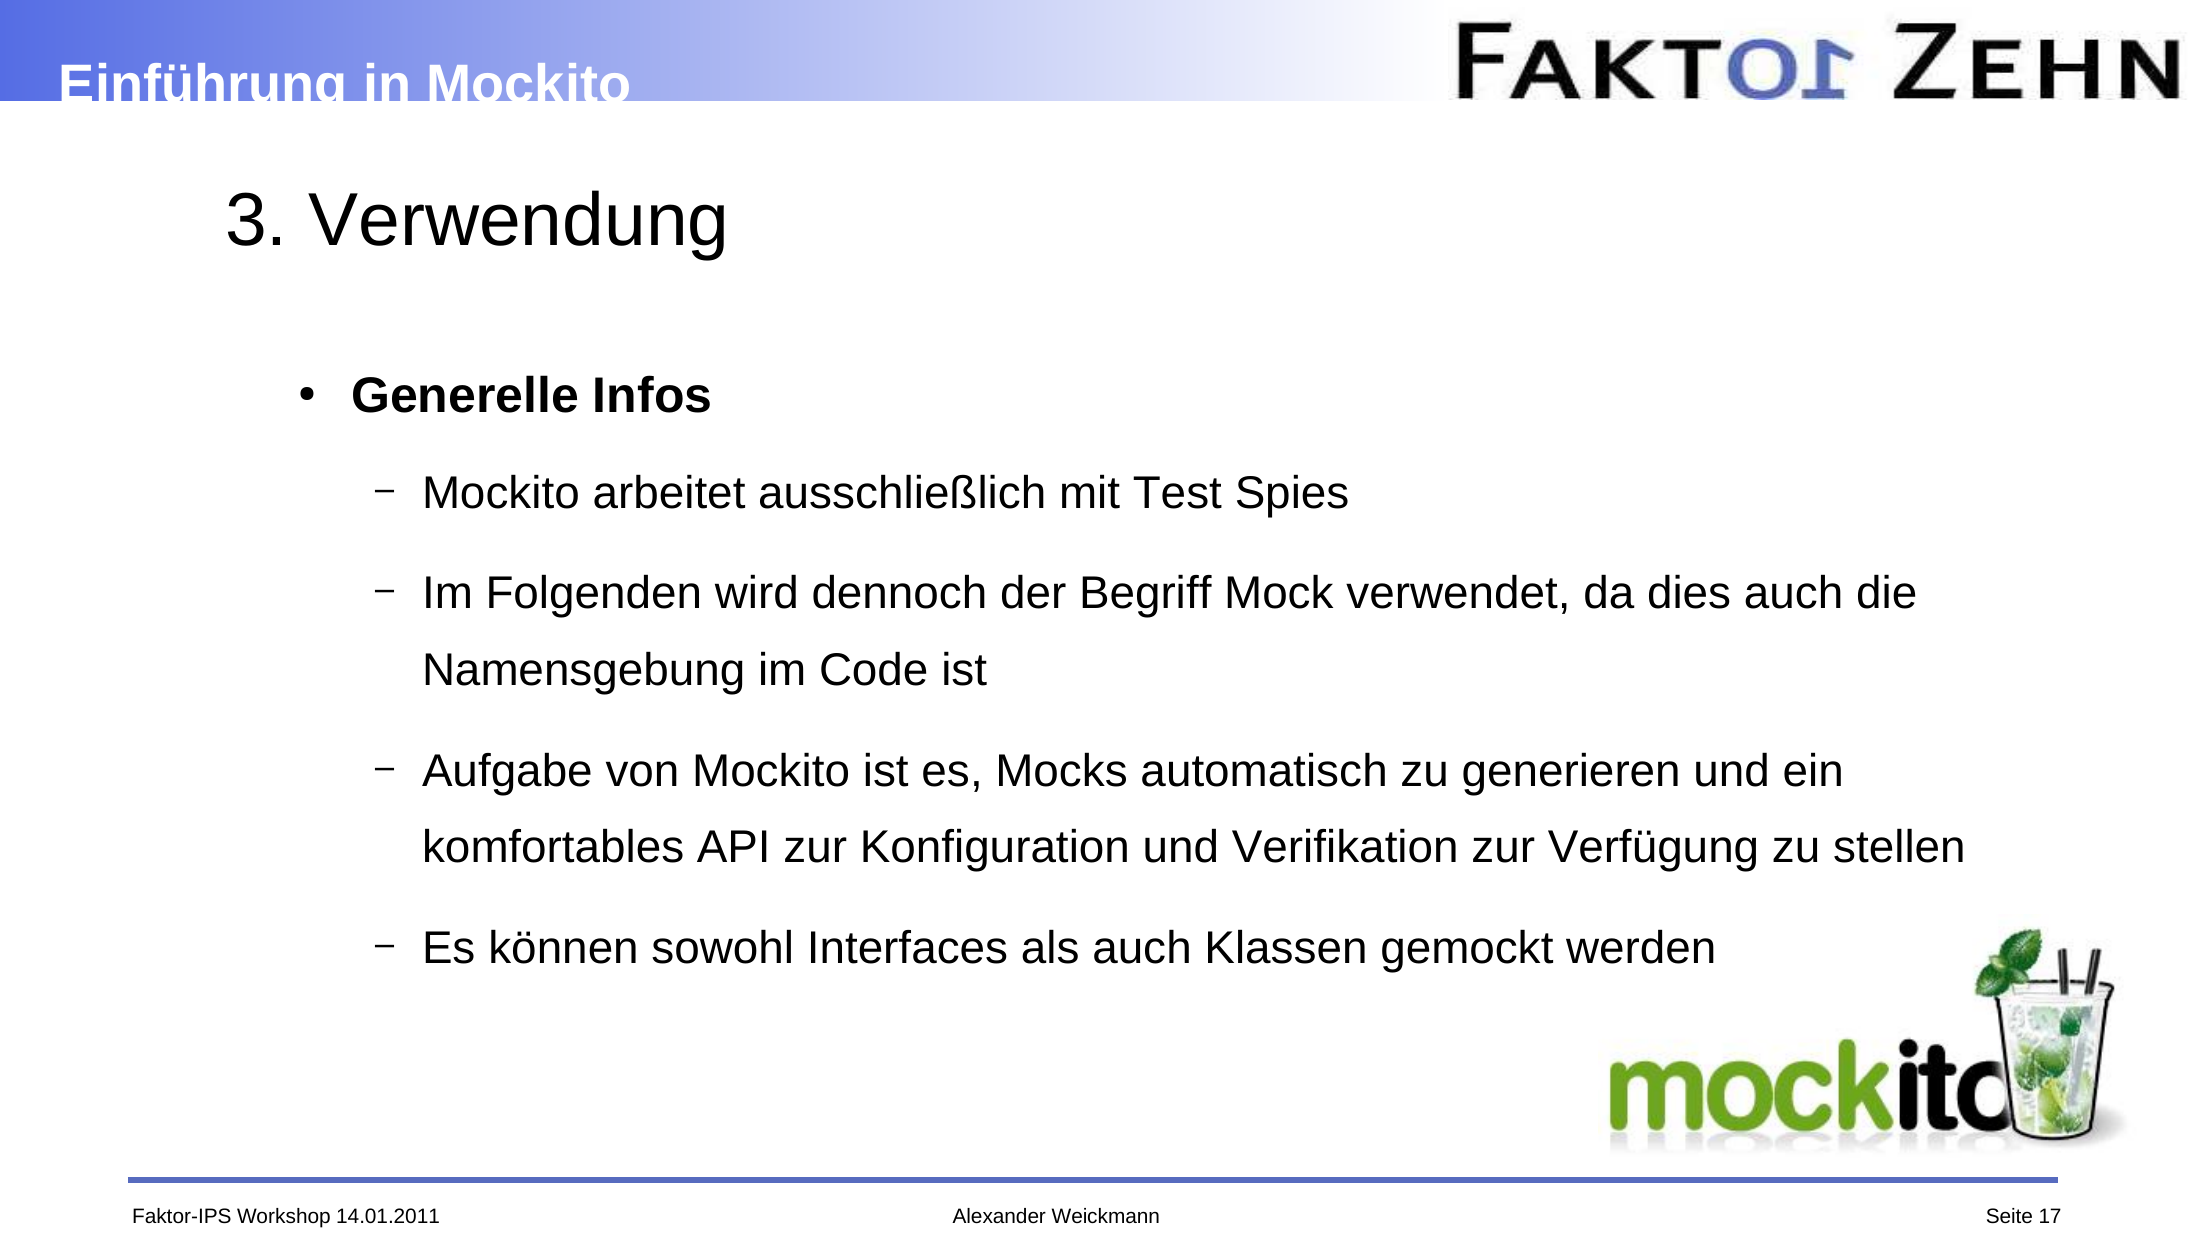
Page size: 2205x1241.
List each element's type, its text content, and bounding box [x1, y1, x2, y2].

list Generelle Infos Mockito arbeitet ausschließlich mit Test Spies Im Folgenden wird dennoch der Begriff Mock verwendet, da dies auch die Namensgebung im Code ist Aufgabe von Mockito ist es, Mocks automatisch zu generieren und ein komfortables API zur Konfiguration und Verifikation zur Verfügung zu stellen Es können sowohl Interfaces als auch Klassen gemockt werden [280, 339, 2036, 1108]
picture [1598, 914, 2141, 1167]
picture [1448, 7, 2191, 100]
title 3. Verwendung [225, 142, 1981, 296]
